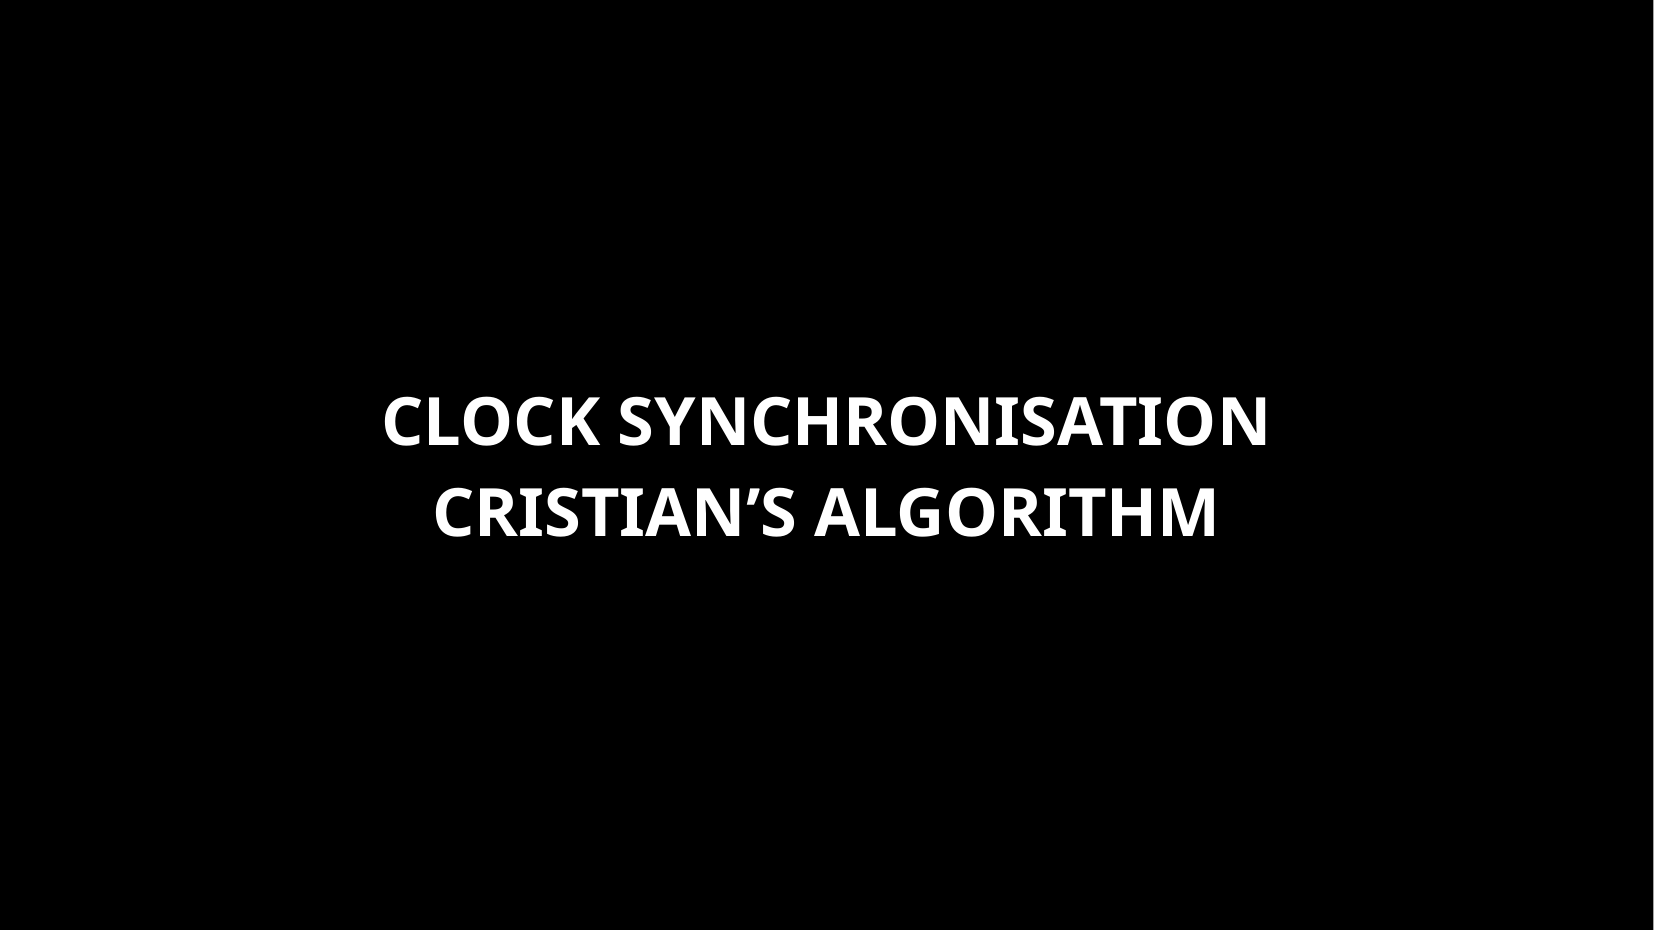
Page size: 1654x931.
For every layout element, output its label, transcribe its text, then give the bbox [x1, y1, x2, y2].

title CLOCK SYNCHRONISATION CRISTIAN’S ALGORITHM [82, 384, 1571, 547]
